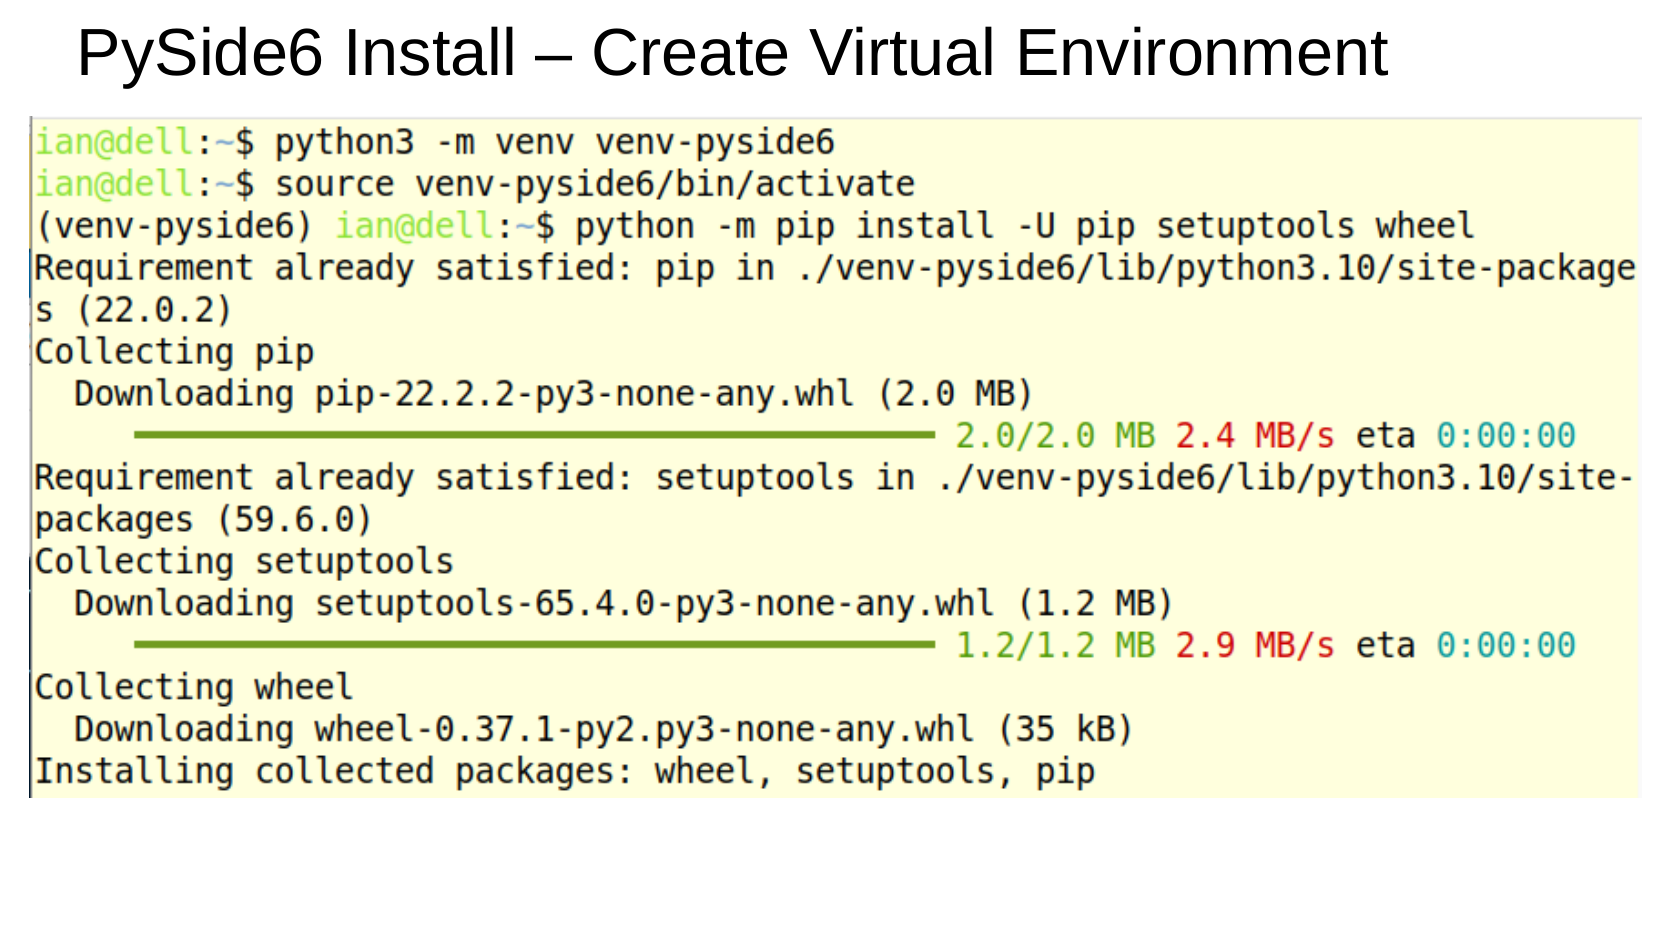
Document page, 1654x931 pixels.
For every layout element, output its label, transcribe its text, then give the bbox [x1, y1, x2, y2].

subtitle PySide6 Install – Create Virtual Environment [76, 14, 1625, 116]
picture [29, 116, 1642, 798]
